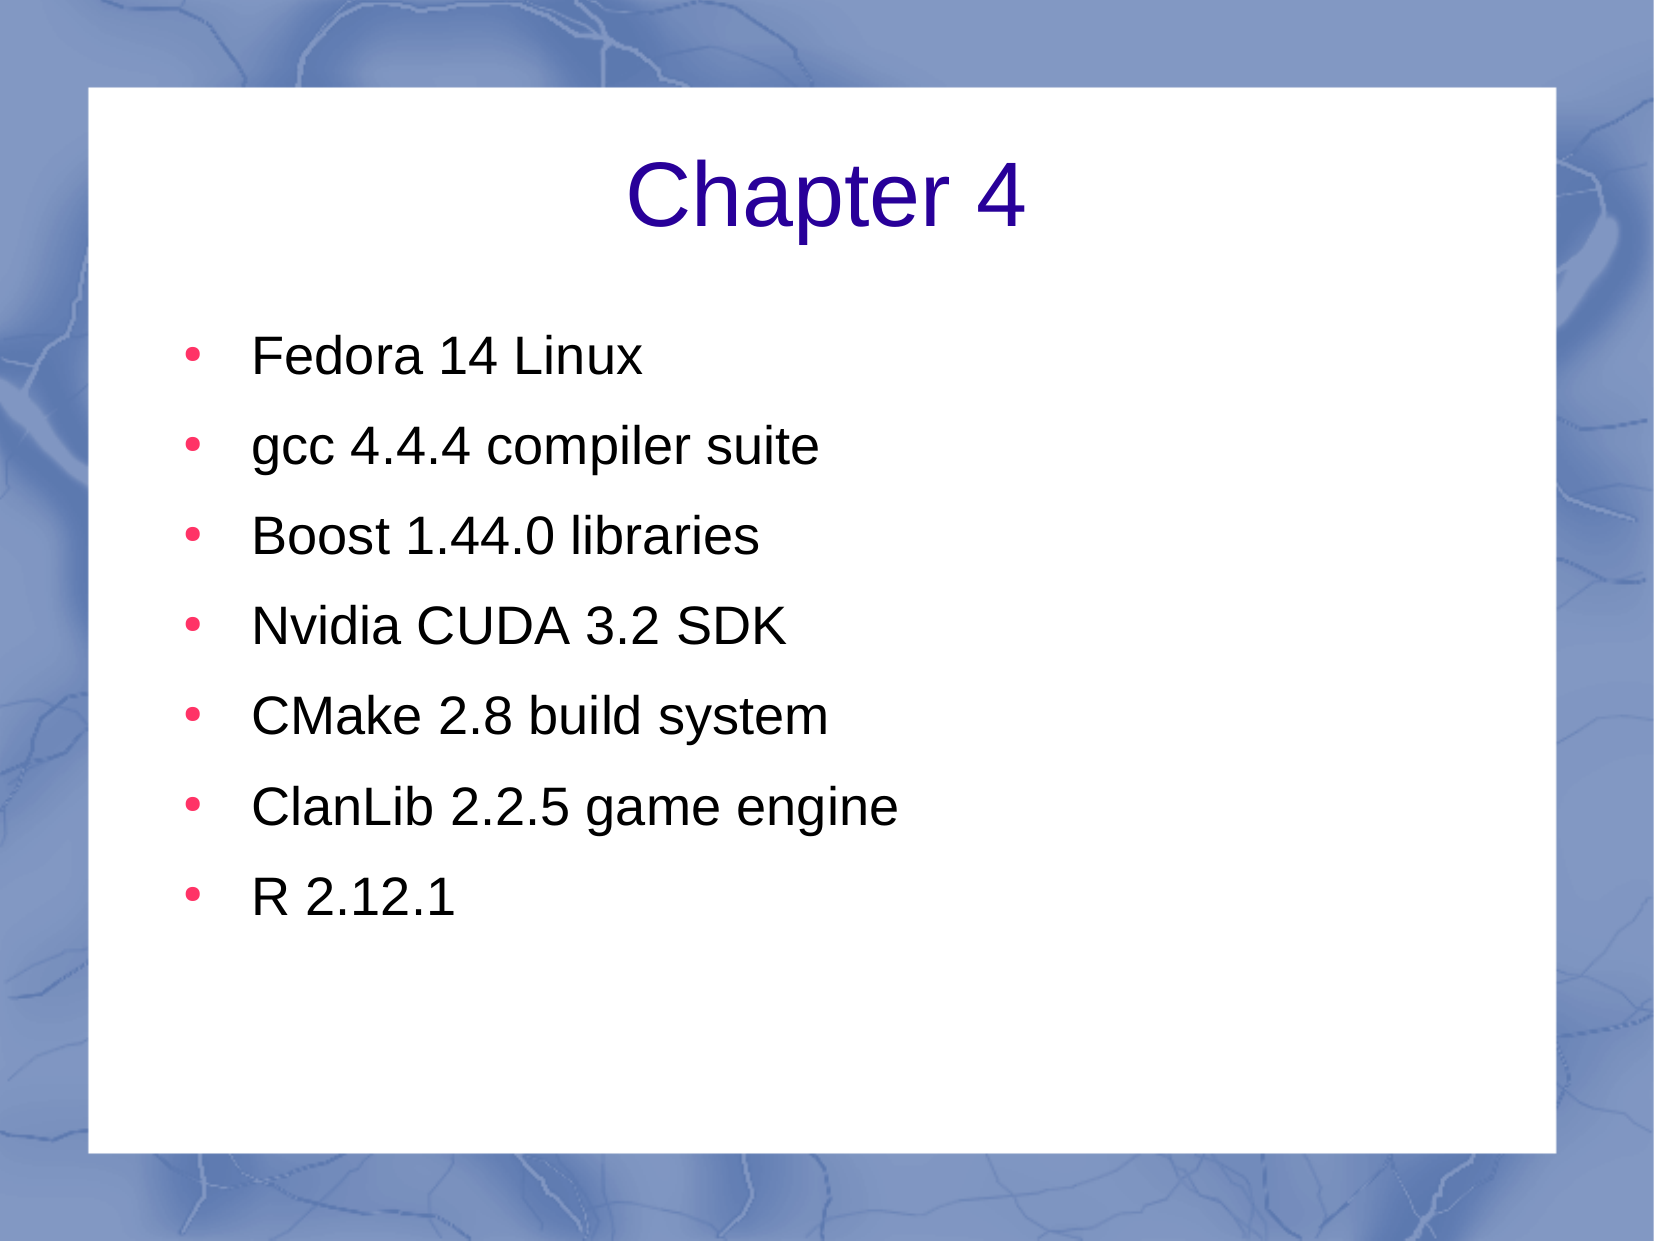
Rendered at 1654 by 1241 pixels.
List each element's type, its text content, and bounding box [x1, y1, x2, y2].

title Chapter 4 [118, 90, 1536, 298]
picture [0, 0, 1654, 1241]
list Fedora 14 Linux gcc 4.4.4 compiler suite Boost 1.44.0 libraries Nvidia CUDA 3.2 SDK CMake 2.8 build system ClanLib 2.2.5 game engine R 2.12.1 [147, 325, 1506, 996]
